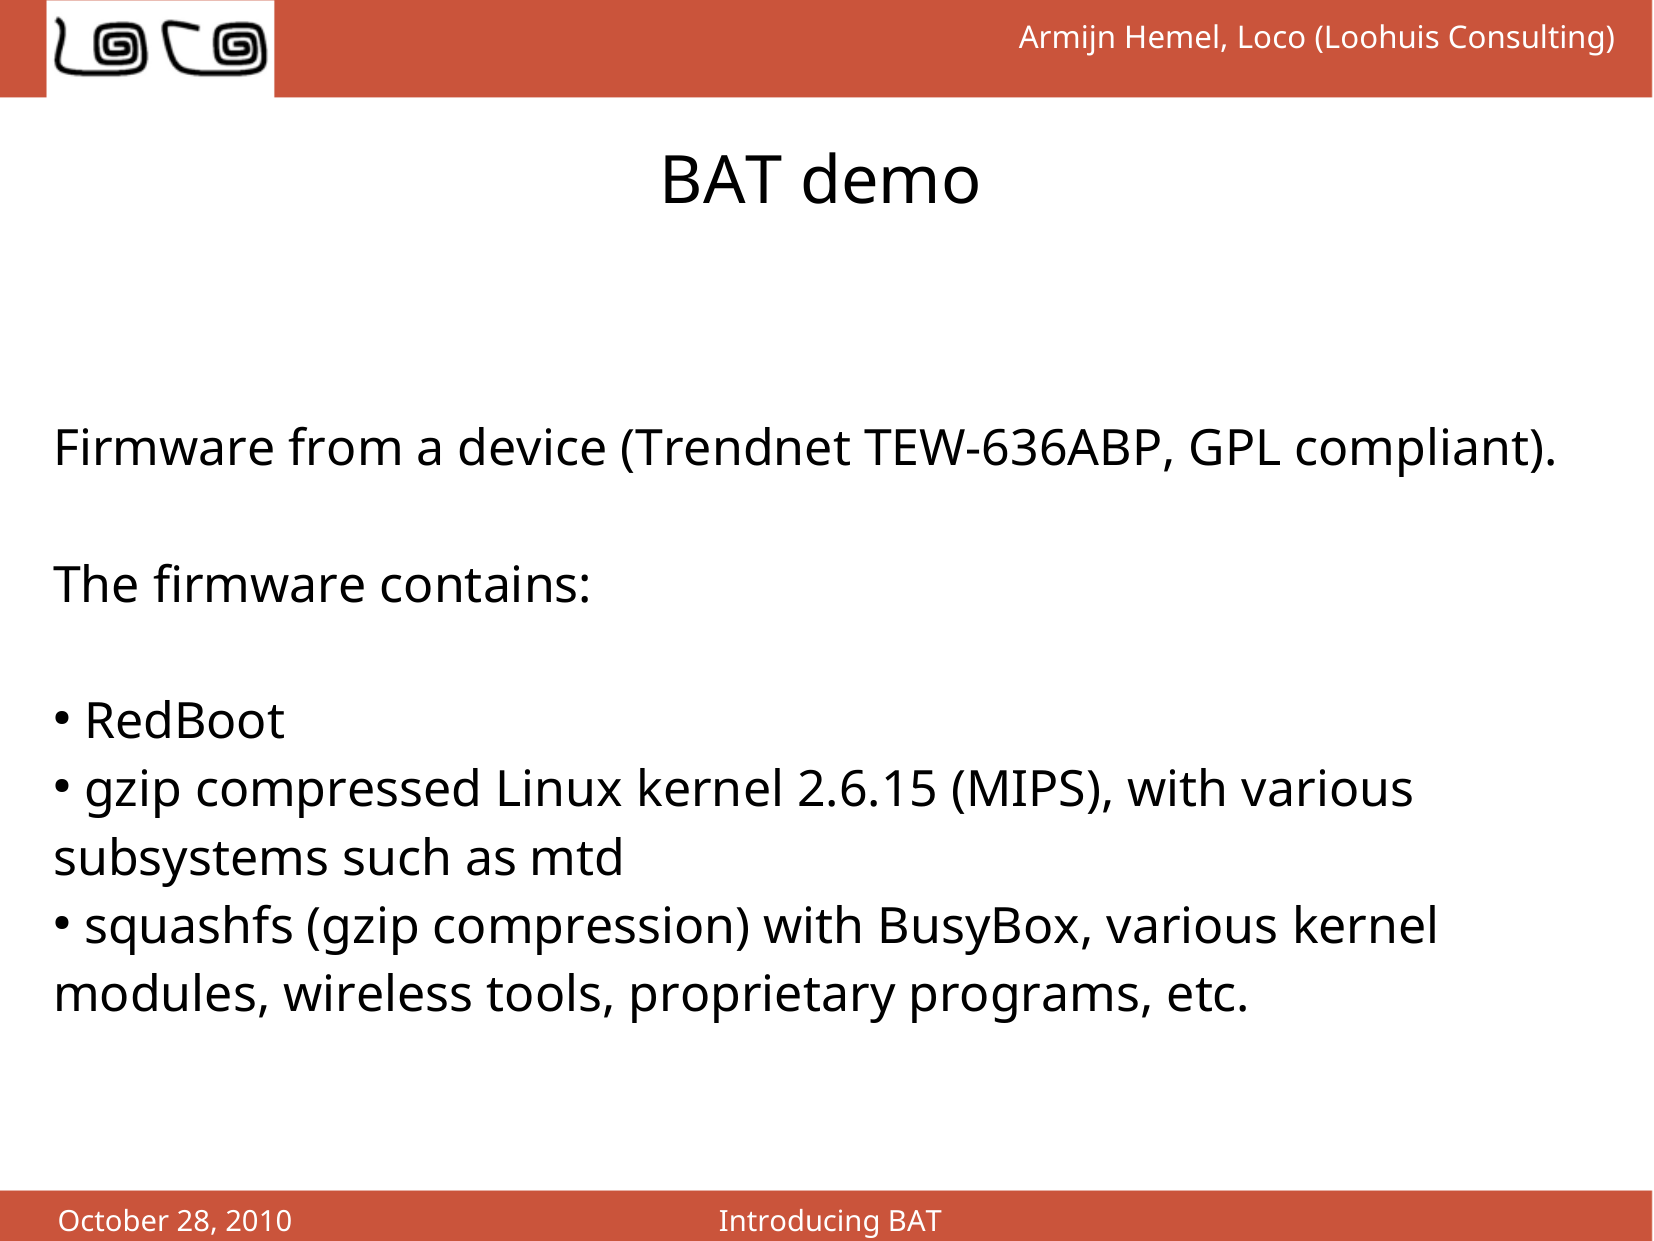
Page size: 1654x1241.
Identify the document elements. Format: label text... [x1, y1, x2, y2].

subtitle Firmware from a device (Trendnet TEW-636ABP, GPL compliant). The firmware contains: RedBoot gzip compressed Linux kernel 2.6.15 (MIPS), with various subsystems such as mtd squashfs (gzip compression) with BusyBox, various kernel modules, wireless tools, proprietary programs, etc. [53, 265, 1595, 1173]
picture [0, 0, 1654, 1241]
title BAT demo [47, 125, 1595, 229]
